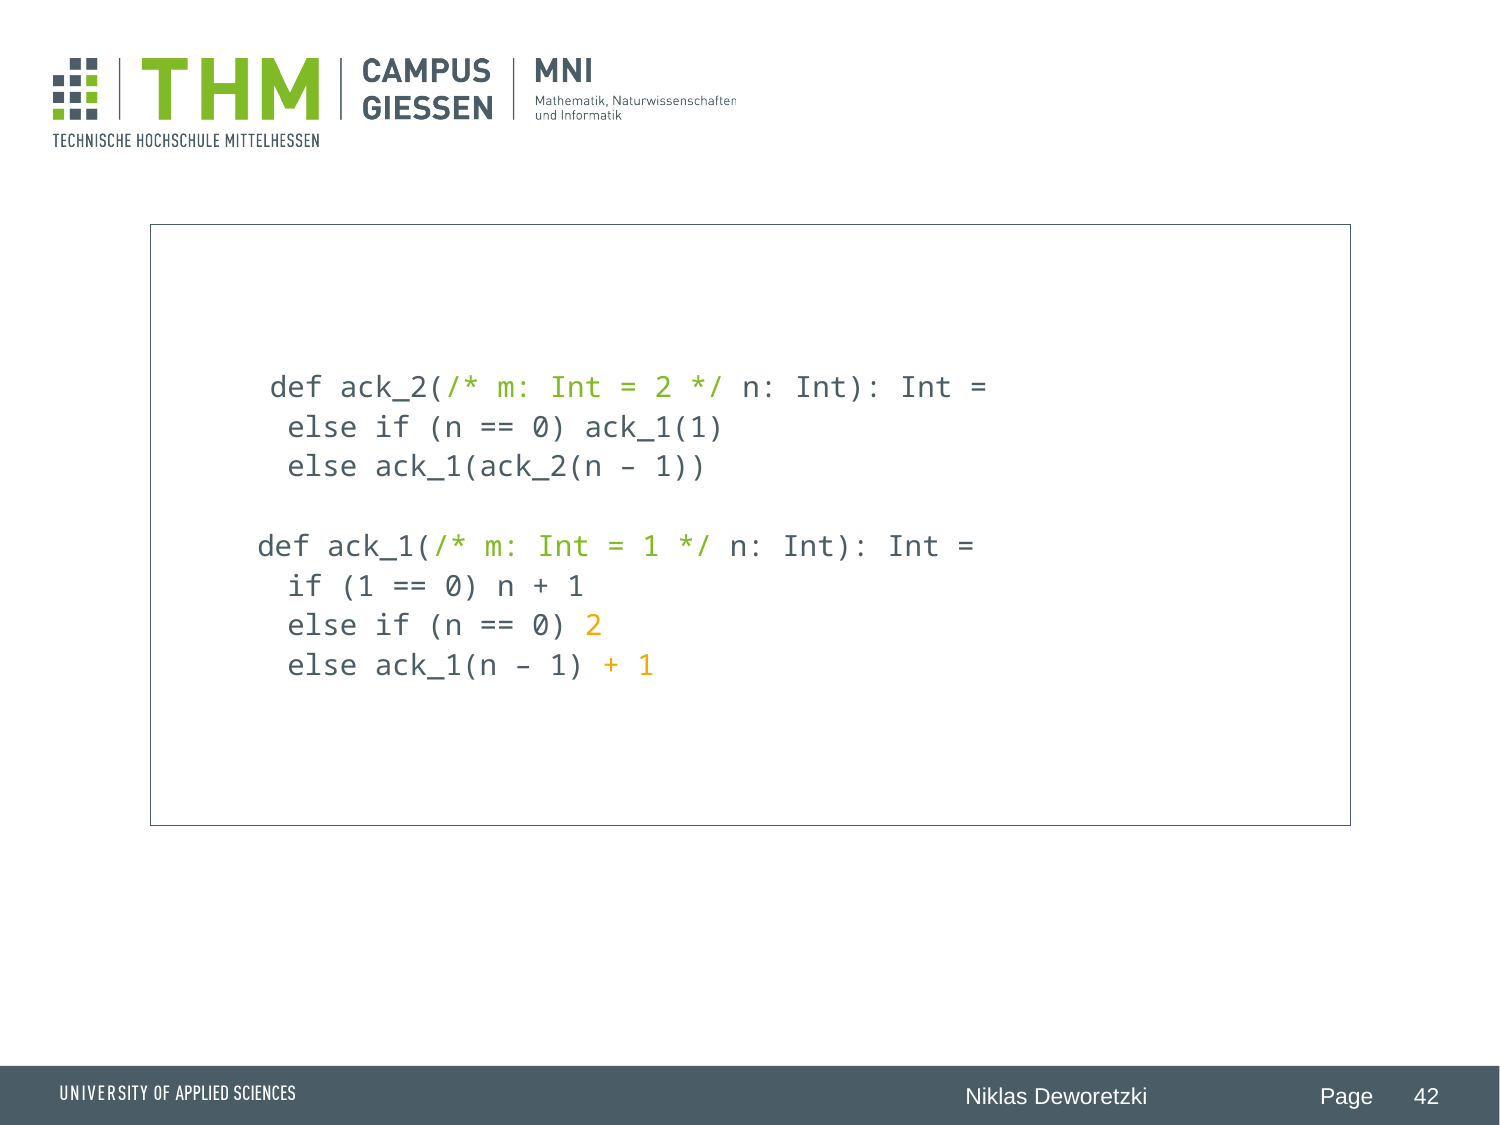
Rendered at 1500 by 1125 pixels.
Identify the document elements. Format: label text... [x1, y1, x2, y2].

picture [53, 58, 736, 147]
picture [59, 1082, 296, 1104]
slide_number <number> [1376, 1073, 1455, 1118]
text_box def ack_2(/* m: Int = 2 */ n: Int): Int = else if (n == 0) ack_1(1) else ack_1(ack_2(n – 1)) def ack_1(/* m: Int = 1 */ n: Int): Int = if (1 == 0) n + 1 else if (n == 0) 2 else ack_1(n – 1) + 1 [150, 224, 1351, 826]
